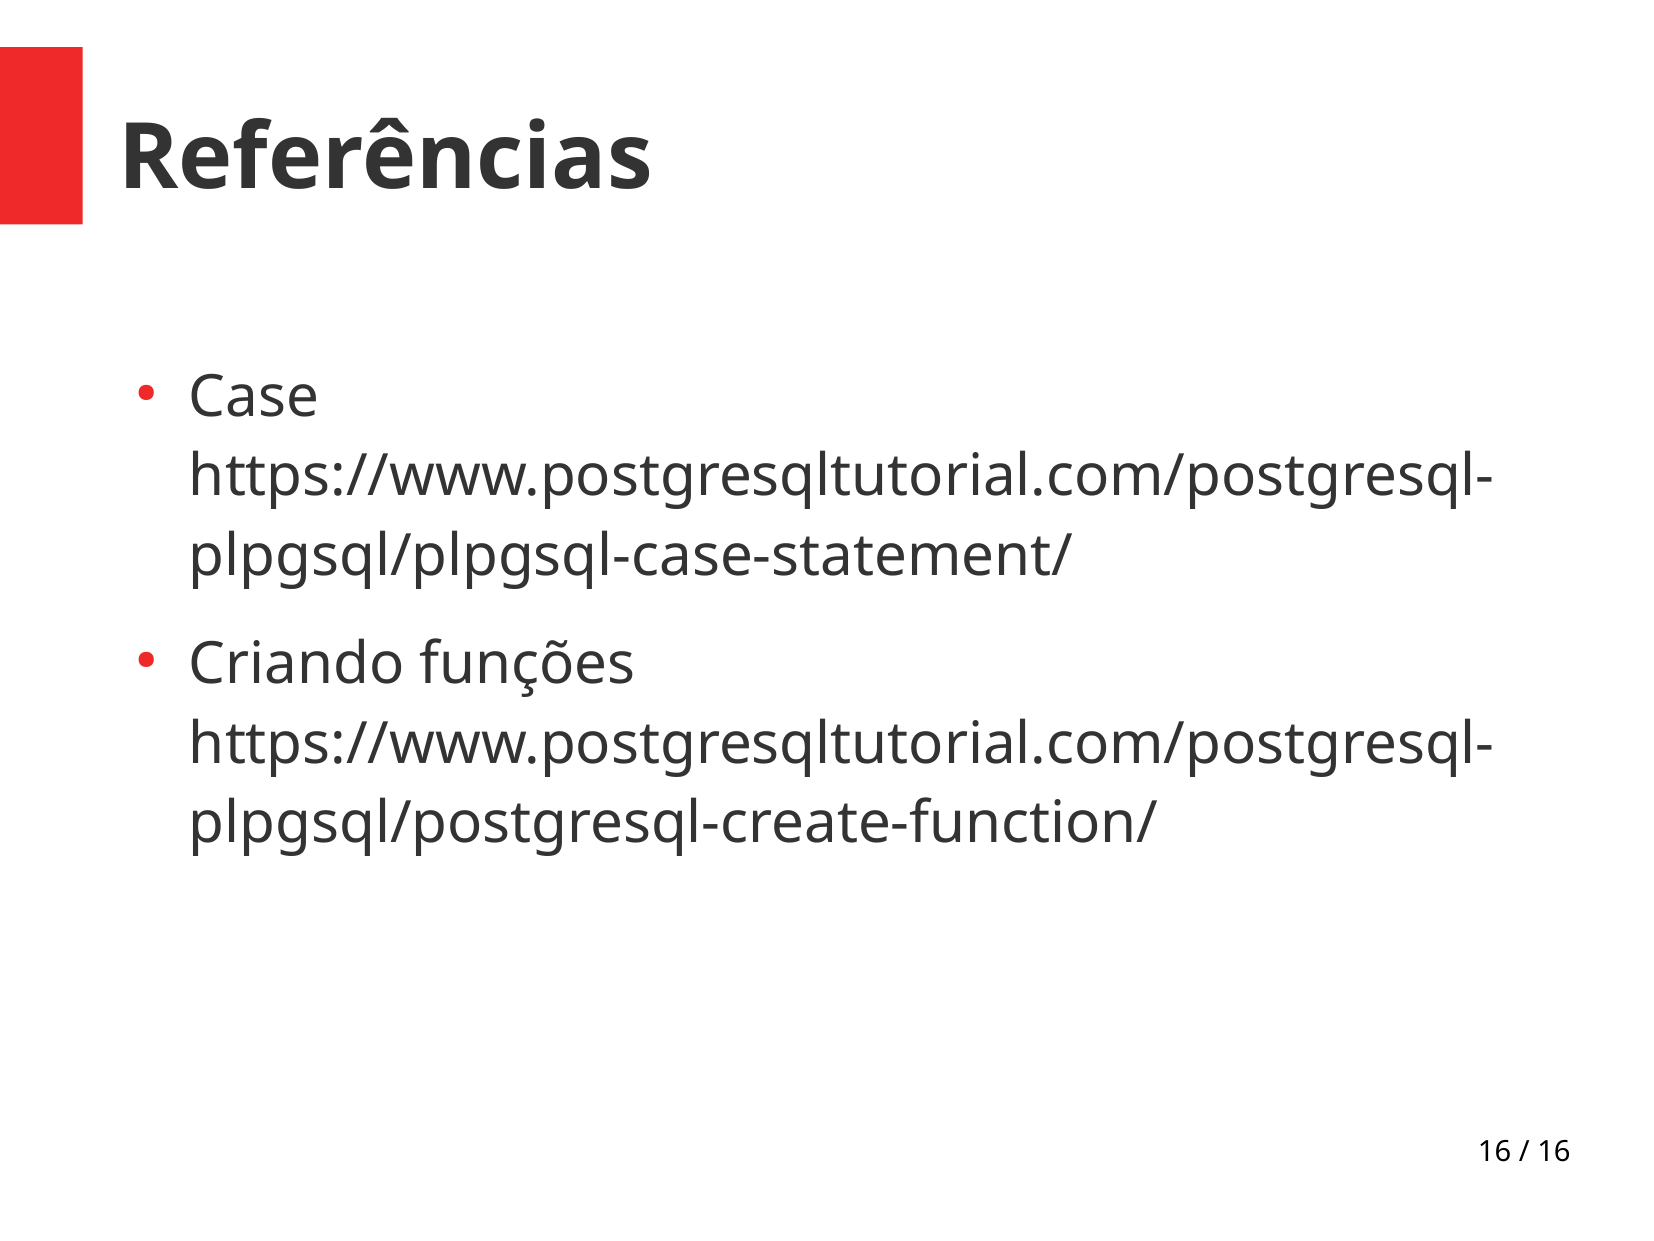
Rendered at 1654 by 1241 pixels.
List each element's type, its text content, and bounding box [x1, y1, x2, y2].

list Case https://www.postgresqltutorial.com/postgresql-plpgsql/plpgsql-case-statement/ Criando funções https://www.postgresqltutorial.com/postgresql-plpgsql/postgresql-create-function/ [118, 354, 1536, 1074]
title Referências [118, 49, 1571, 257]
